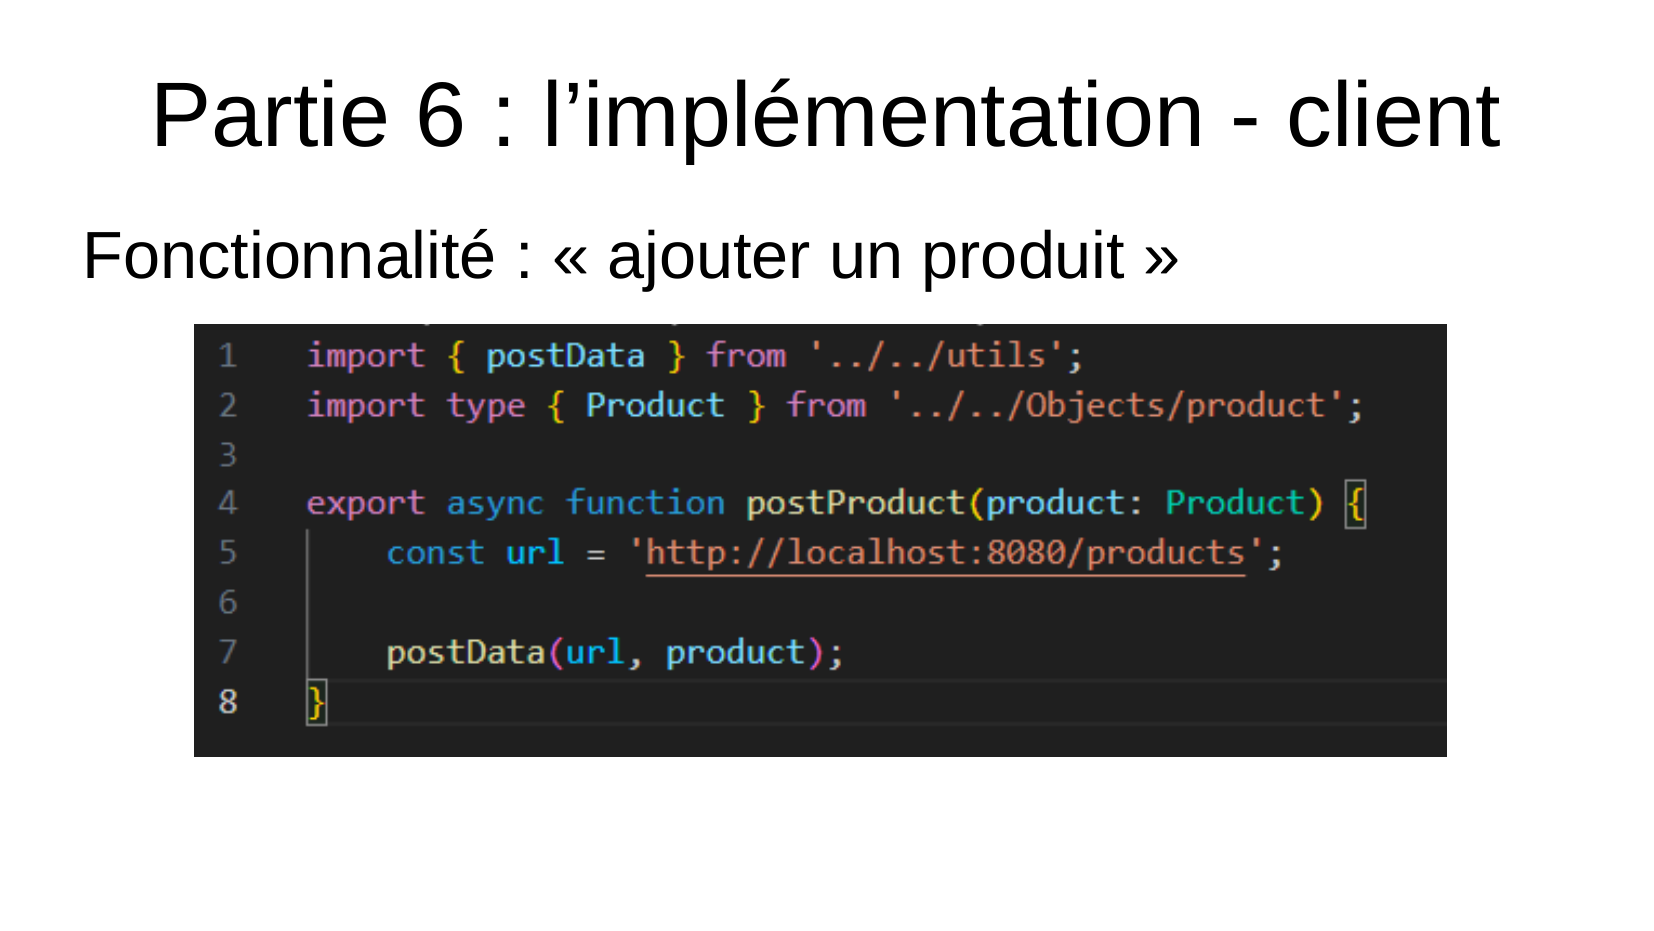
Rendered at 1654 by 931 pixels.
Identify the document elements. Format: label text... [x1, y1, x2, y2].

picture [194, 324, 1447, 758]
title Partie 6 : l’implémentation - client [82, 37, 1571, 193]
list Fonctionnalité : « ajouter un produit » [82, 217, 1571, 758]
